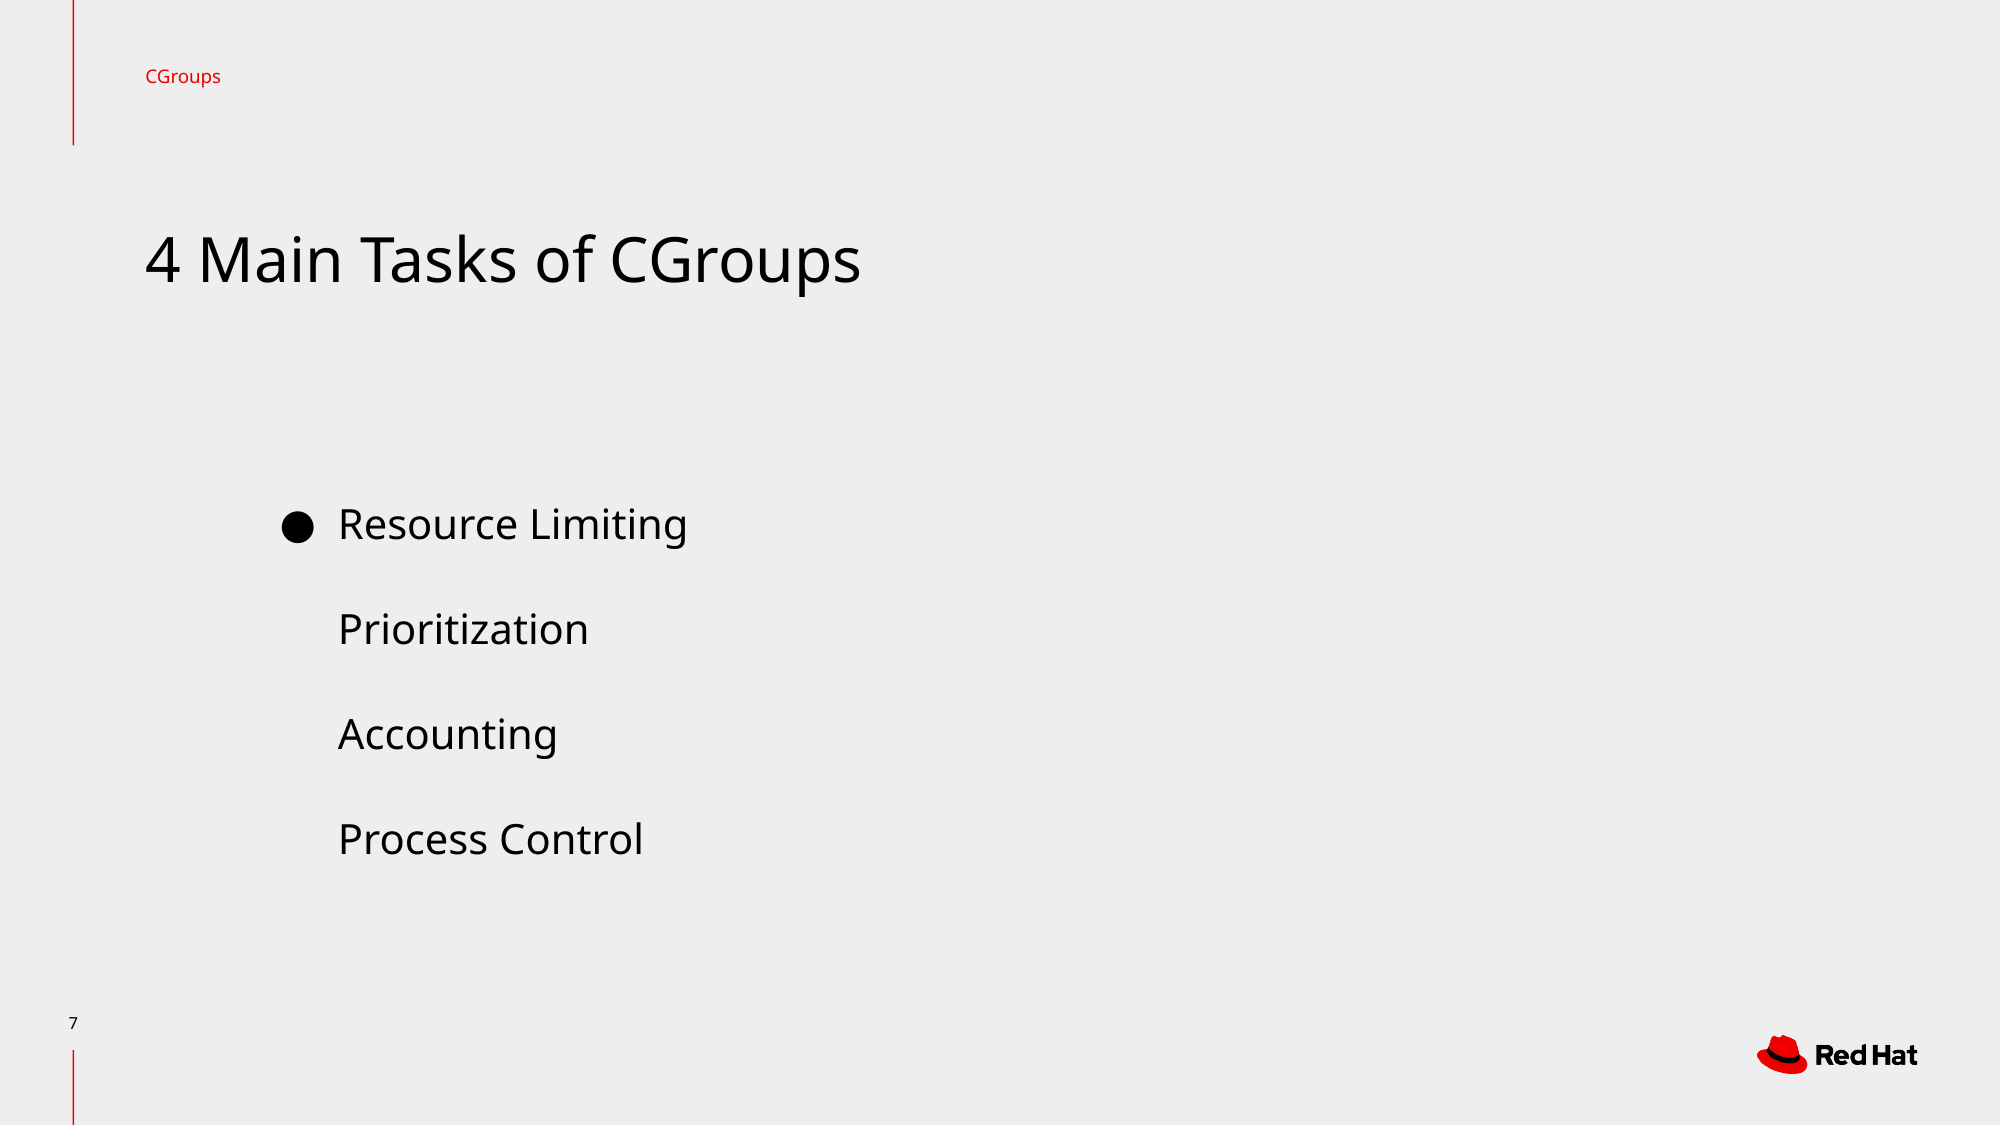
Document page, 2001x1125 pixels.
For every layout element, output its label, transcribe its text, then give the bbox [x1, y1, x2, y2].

title 4 Main Tasks of CGroups [73, 193, 1713, 353]
picture [1757, 1035, 1918, 1074]
slide_number <number> [13, 1012, 134, 1036]
subtitle CGroups [73, 9, 919, 143]
title Resource Limiting Prioritization Accounting Process Control [262, 442, 1001, 837]
